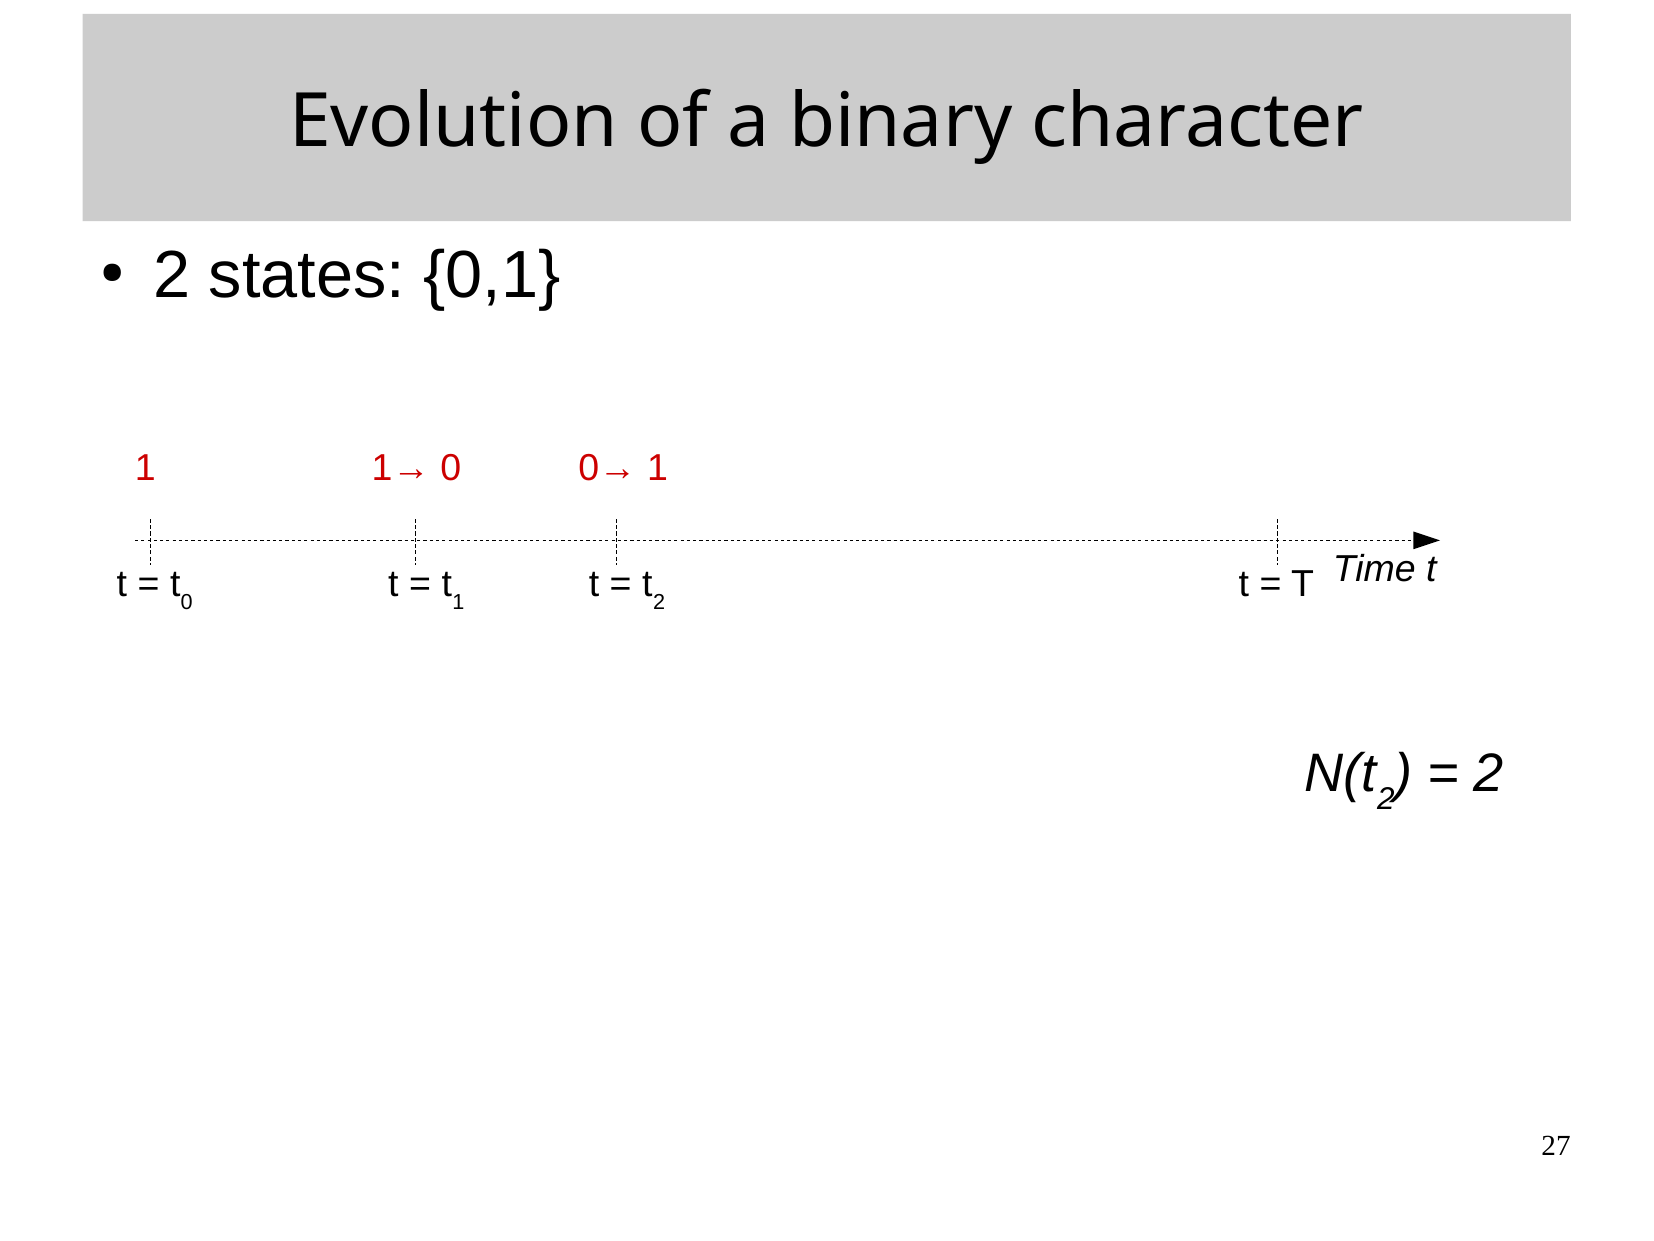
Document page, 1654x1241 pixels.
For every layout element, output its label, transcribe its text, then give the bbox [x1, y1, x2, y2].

text_box t = t1 [373, 555, 482, 622]
text_box N(t2) = 2 [1290, 735, 1576, 824]
text_box t = t2 [574, 555, 683, 622]
text_box t = T [1223, 555, 1333, 613]
title Evolution of a binary character [82, 13, 1571, 222]
text_box Time t [1318, 540, 1514, 598]
text_box 1→ 0 [356, 438, 477, 496]
list 2 states: {0,1} [82, 237, 1571, 421]
text_box 0→ 1 [563, 438, 684, 496]
text_box 1 [120, 438, 196, 496]
text_box t = t0 [101, 555, 211, 622]
